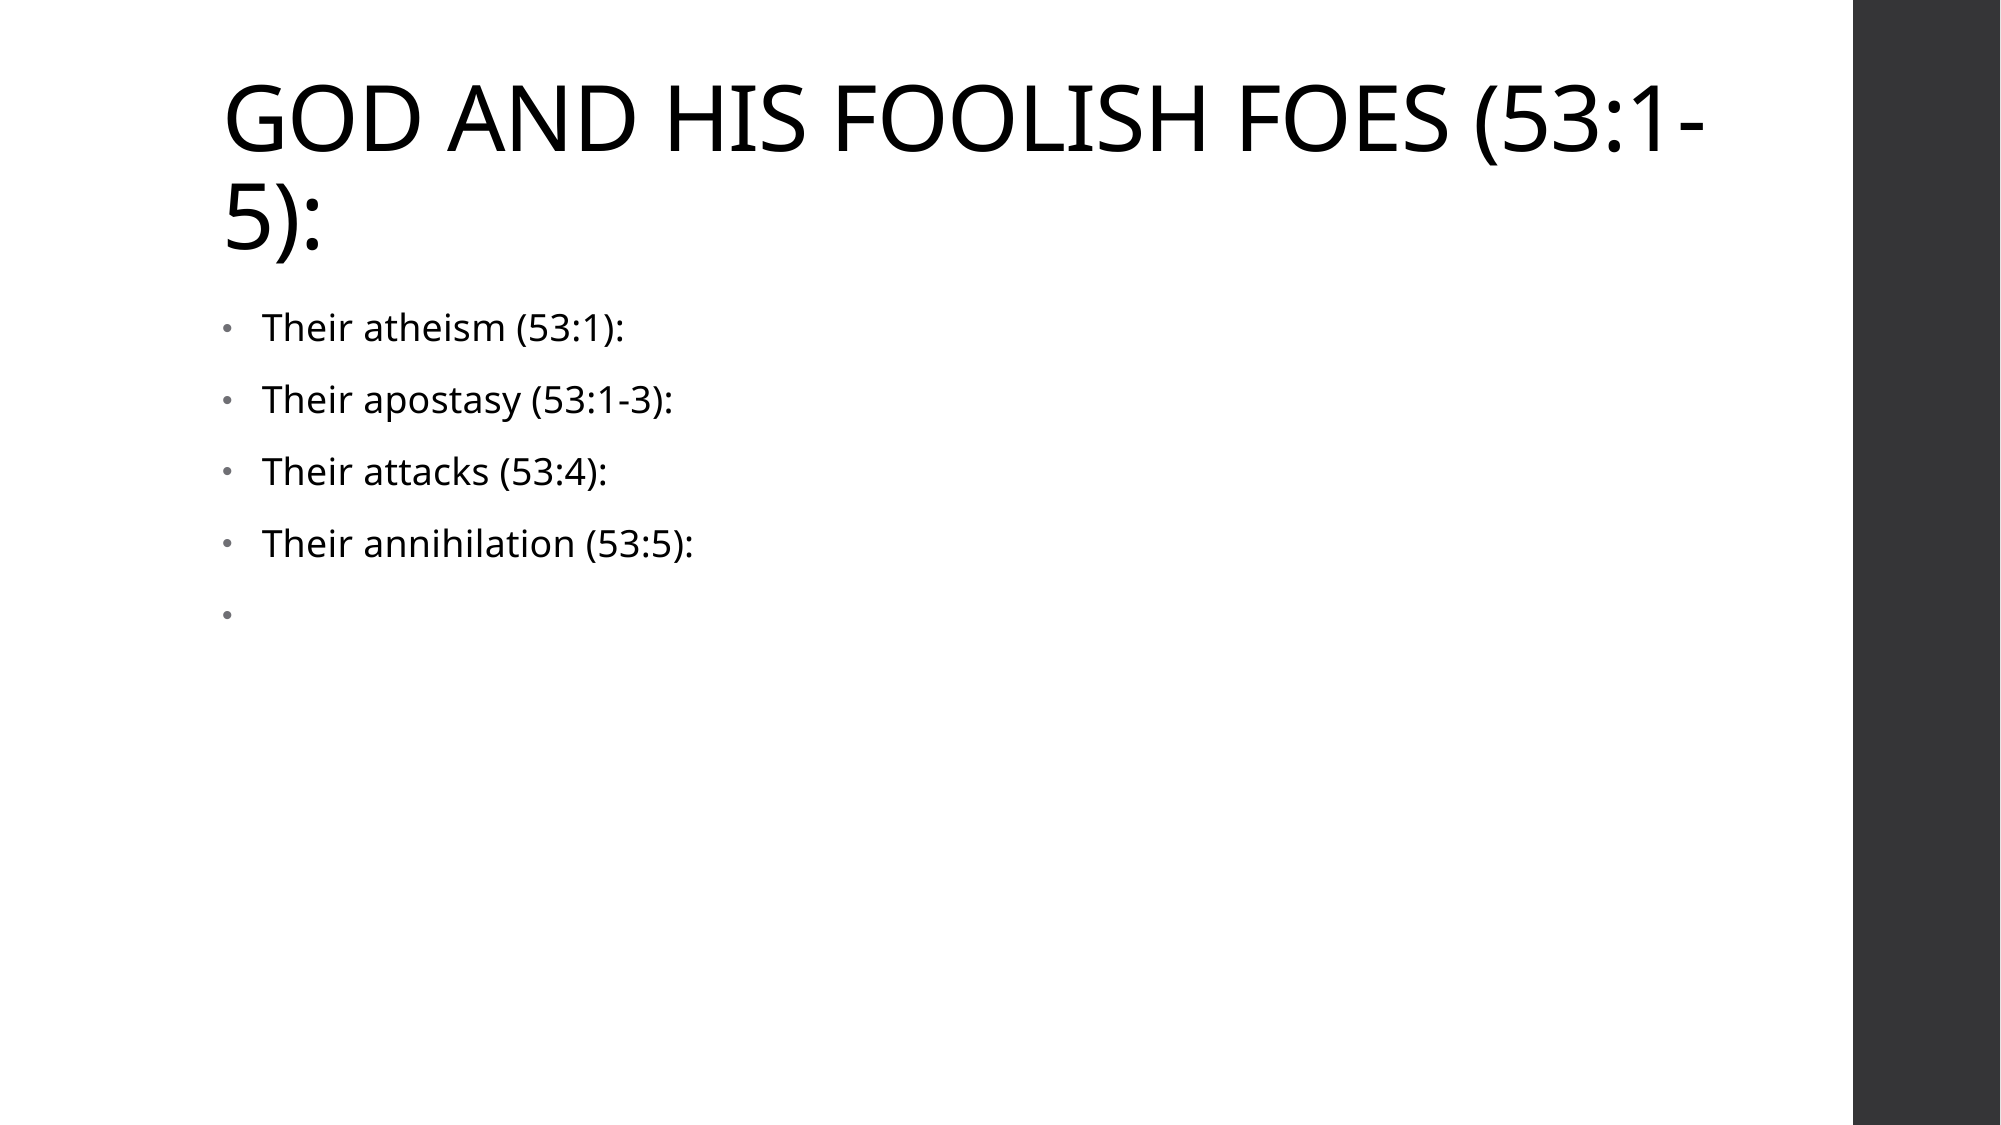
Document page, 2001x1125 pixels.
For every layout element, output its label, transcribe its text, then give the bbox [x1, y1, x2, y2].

list Their atheism (53:1): Their apostasy (53:1-3): Their attacks (53:4): Their annihilation (53:5): [206, 299, 1617, 1014]
title GOD AND HIS FOOLISH FOES (53:1-5): [206, 60, 1797, 278]
